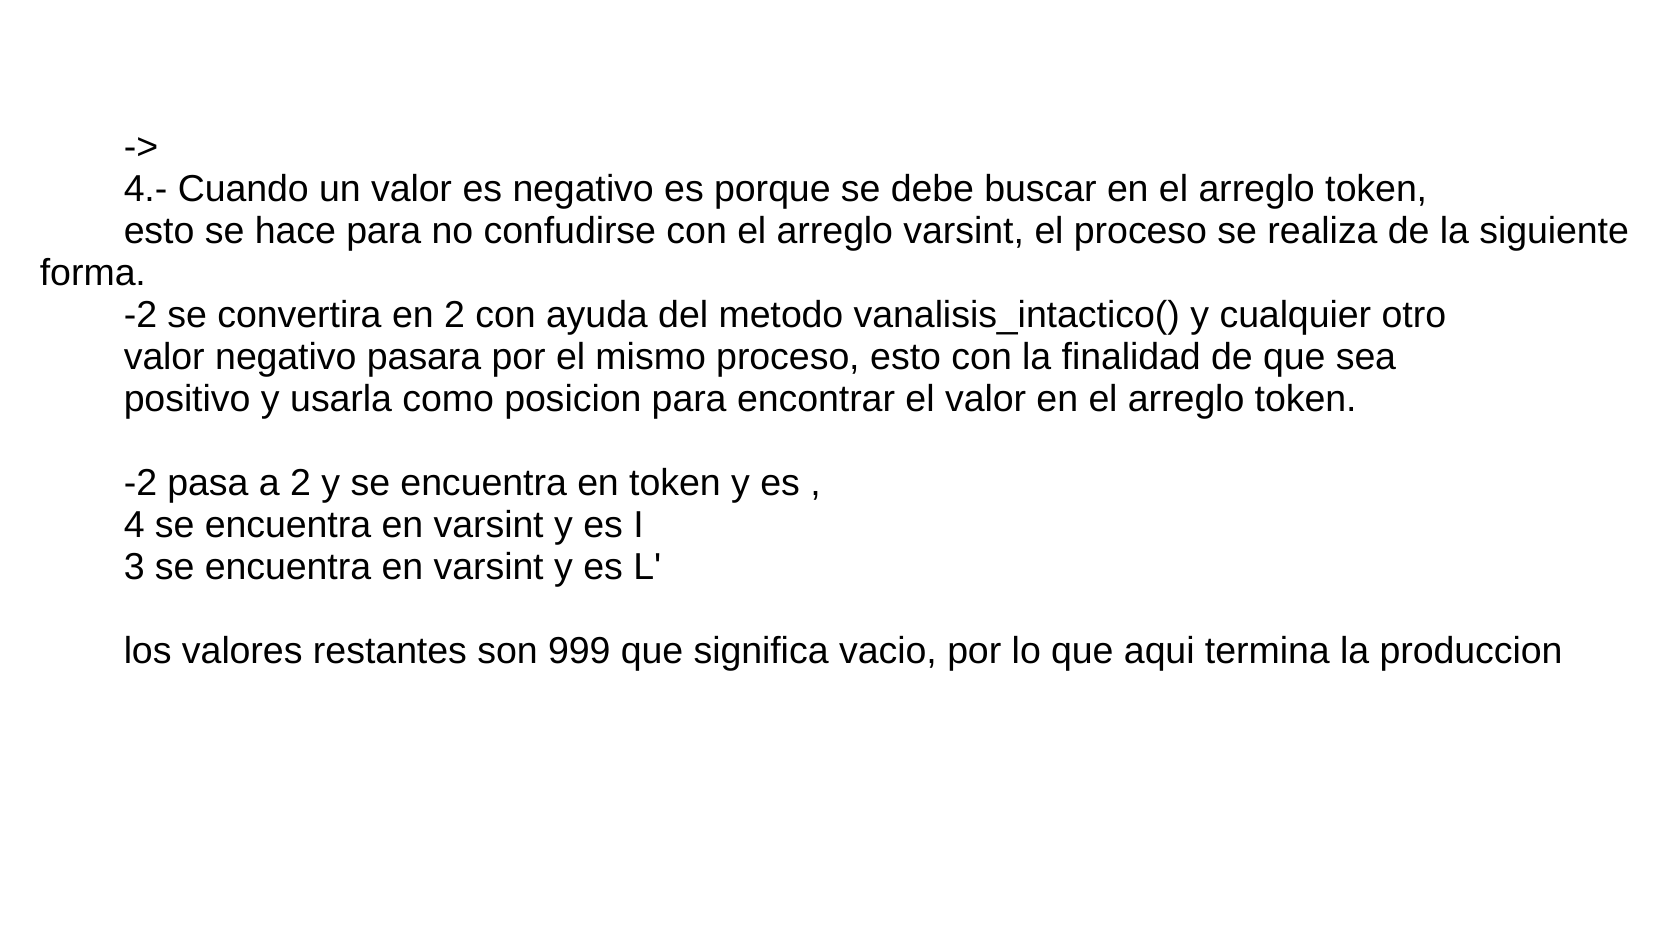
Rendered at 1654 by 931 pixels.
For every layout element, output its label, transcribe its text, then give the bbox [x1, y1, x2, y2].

text_box -> 4.- Cuando un valor es negativo es porque se debe buscar en el arreglo token, esto se hace para no confudirse con el arreglo varsint, el proceso se realiza de la siguiente forma. -2 se convertira en 2 con ayuda del metodo vanalisis_intactico() y cualquier otro valor negativo pasara por el mismo proceso, esto con la finalidad de que sea positivo y usarla como posicion para encontrar el valor en el arreglo token. -2 pasa a 2 y se encuentra en token y es , 4 se encuentra en varsint y es I 3 se encuentra en varsint y es L' los valores restantes son 999 que significa vacio, por lo que aqui termina la produccion [25, 118, 1645, 831]
